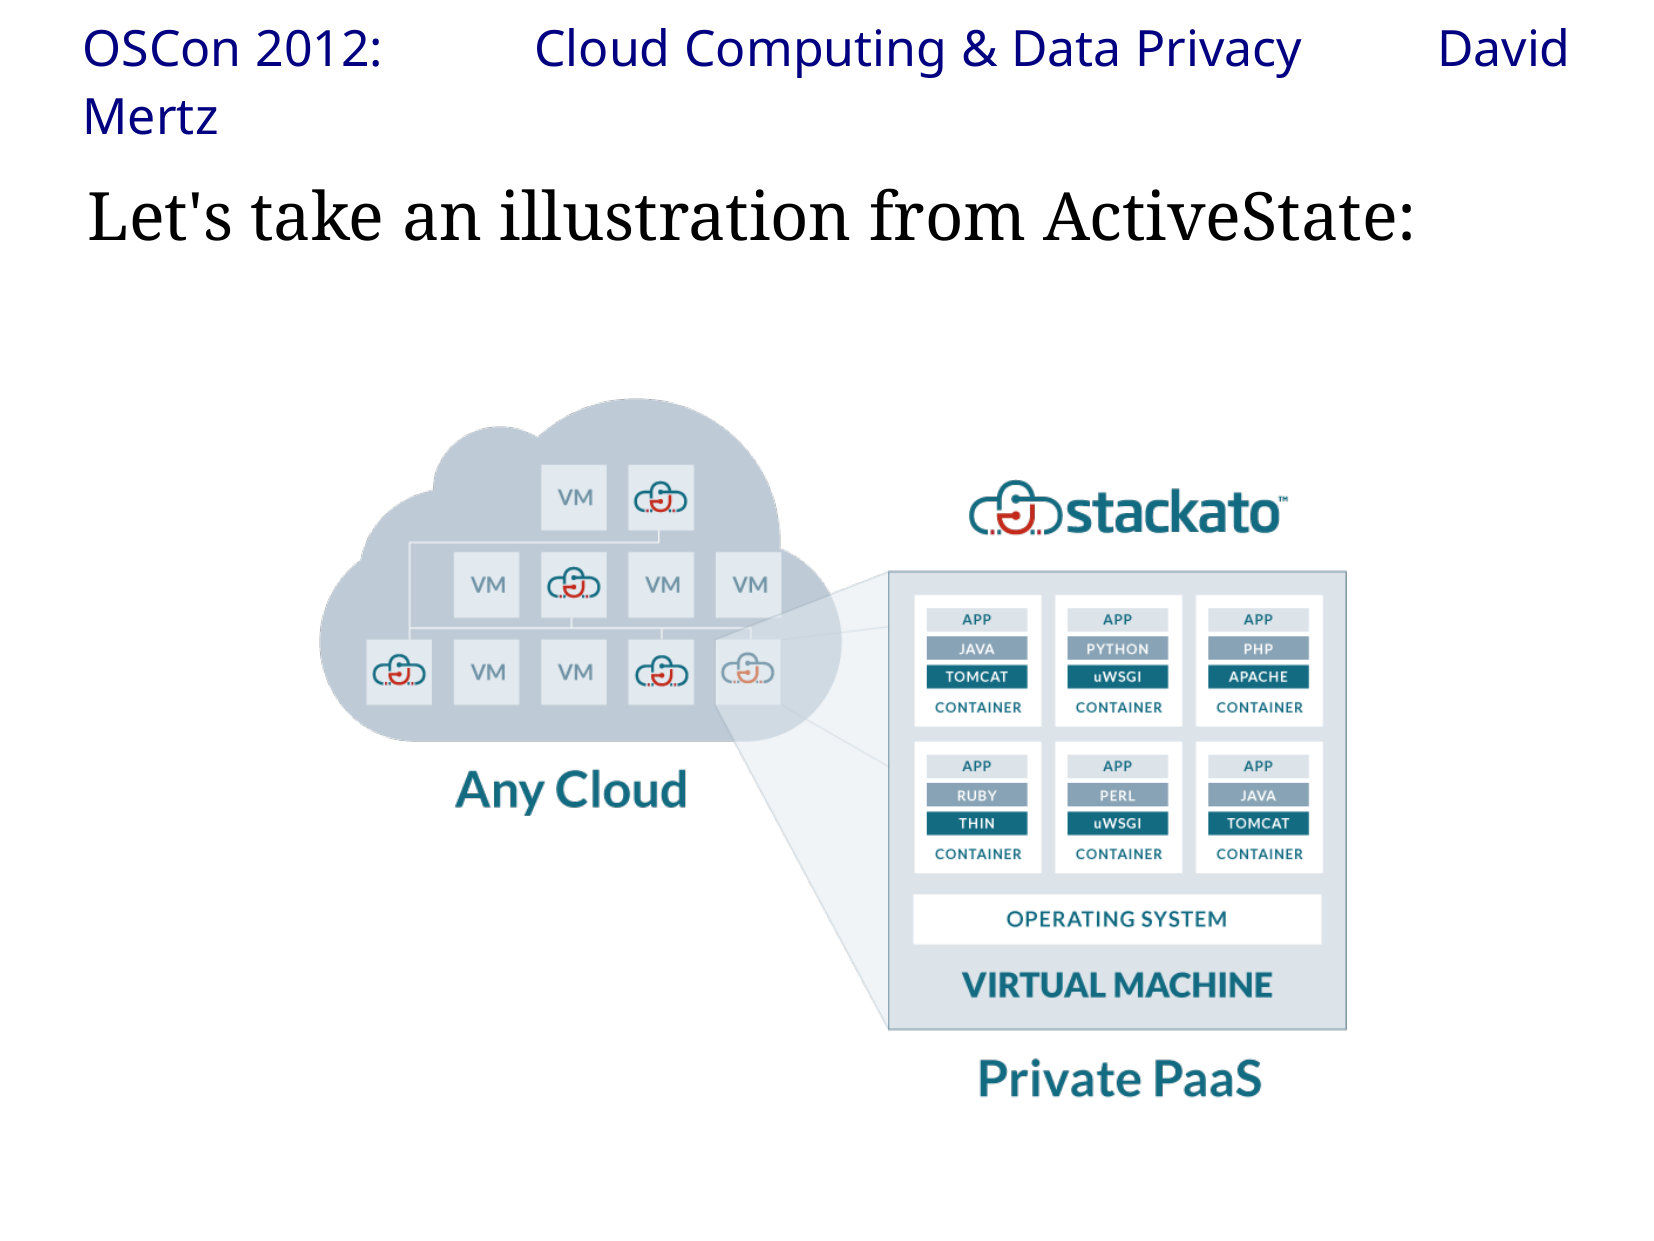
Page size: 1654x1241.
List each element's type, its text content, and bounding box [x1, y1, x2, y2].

title OSCon 2012: Cloud Computing & Data Privacy David Mertz [82, 49, 1571, 113]
list Let's take an illustration from ActiveState: [87, 168, 1535, 1112]
picture [242, 322, 1423, 1183]
